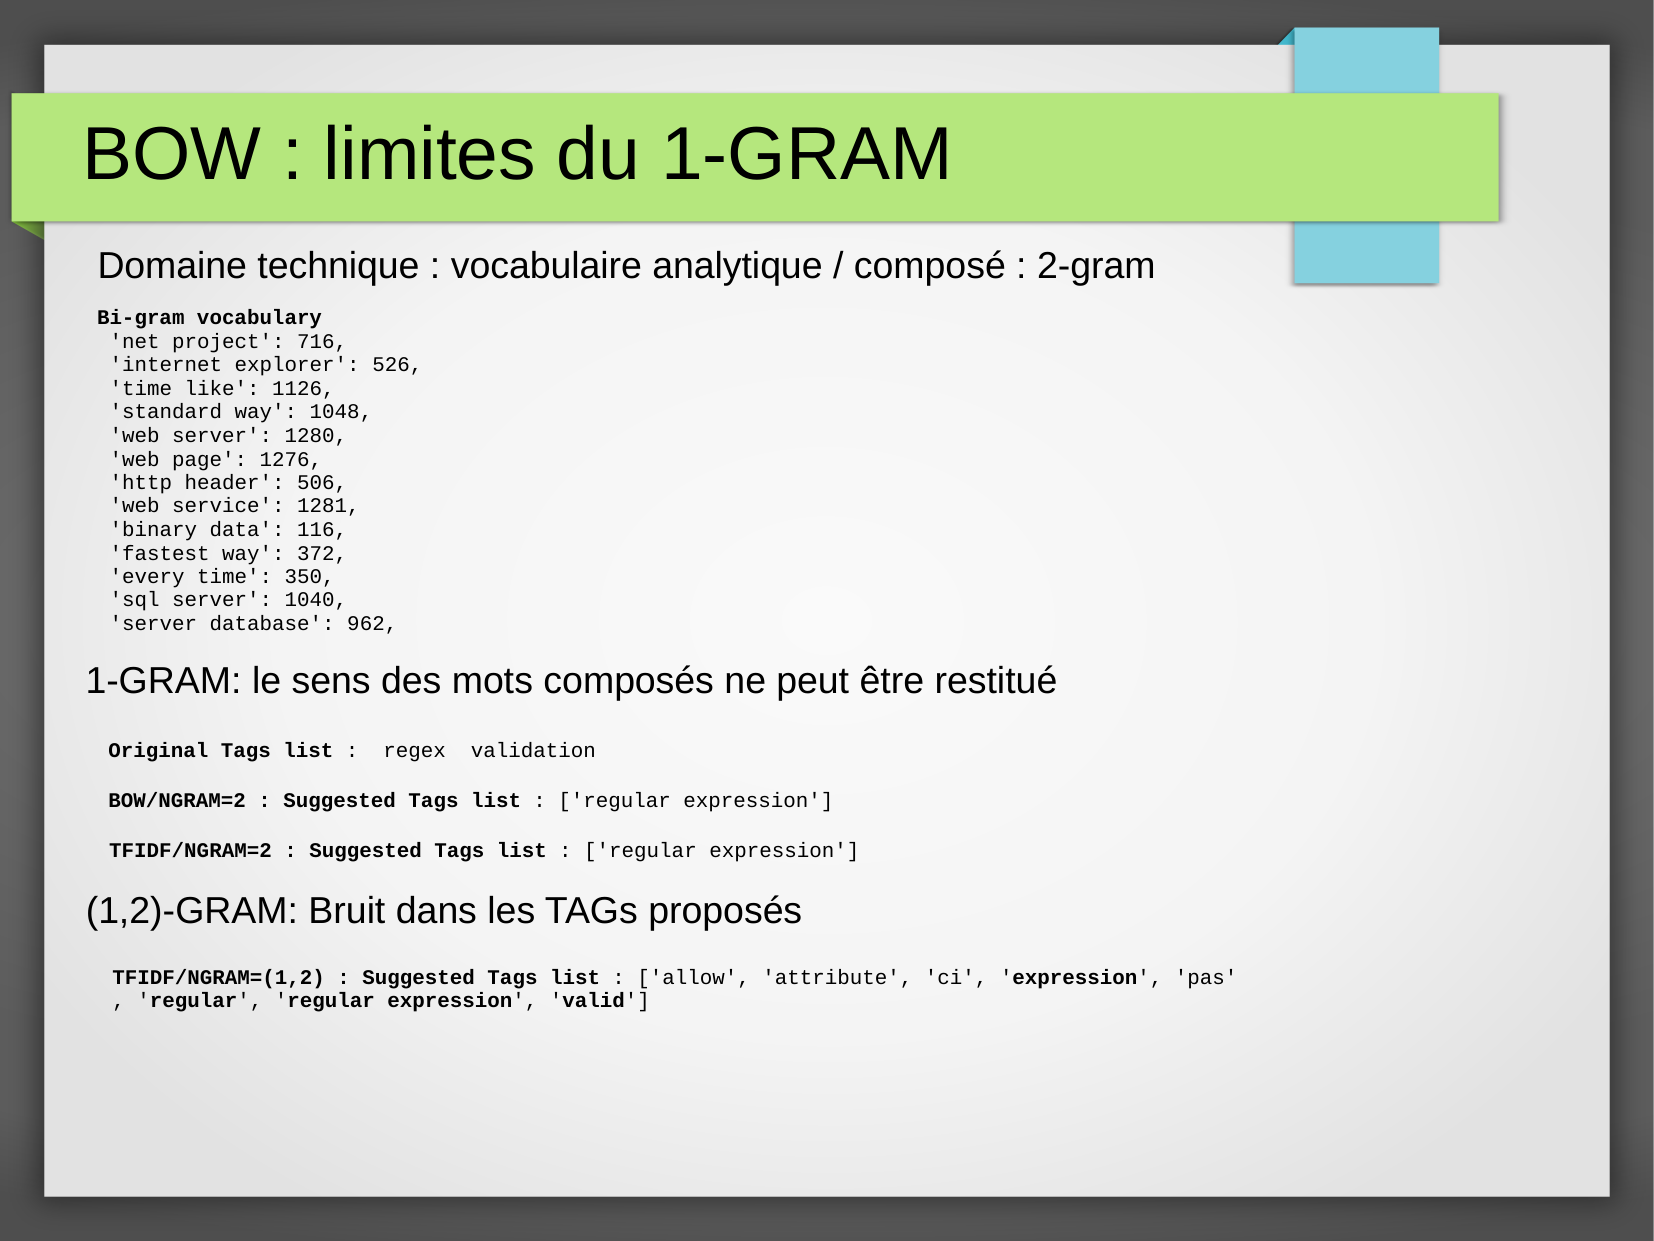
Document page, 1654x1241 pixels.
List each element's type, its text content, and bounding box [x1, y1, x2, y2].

text_box Bi-gram vocabulary 'net project': 716, 'internet explorer': 526, 'time like': 1126, 'standard way': 1048, 'web server': 1280, 'web page': 1276, 'http header': 506, 'web service': 1281, 'binary data': 116, 'fastest way': 372, 'every time': 350, 'sql server': 1040, 'server database': 962, [82, 300, 438, 645]
text_box TFIDF/NGRAM=(1,2) : Suggested Tags list : ['allow', 'attribute', 'ci', 'expression', 'pas' , 'regular', 'regular expression', 'valid'] [97, 959, 1418, 1022]
text_box 1-GRAM: le sens des mots composés ne peut être restitué [70, 651, 1073, 709]
text_box (1,2)-GRAM: Bruit dans les TAGs proposés [70, 882, 1123, 940]
text_box BOW/NGRAM=2 : Suggested Tags list : ['regular expression'] [93, 782, 849, 821]
title BOW : limites du 1-GRAM [82, 94, 1477, 213]
text_box TFIDF/NGRAM=2 : Suggested Tags list : ['regular expression'] [94, 832, 875, 872]
picture [0, 0, 1654, 1241]
text_box Domaine technique : vocabulaire analytique / composé : 2-gram [82, 230, 1217, 302]
text_box Original Tags list : regex validation [93, 732, 611, 771]
